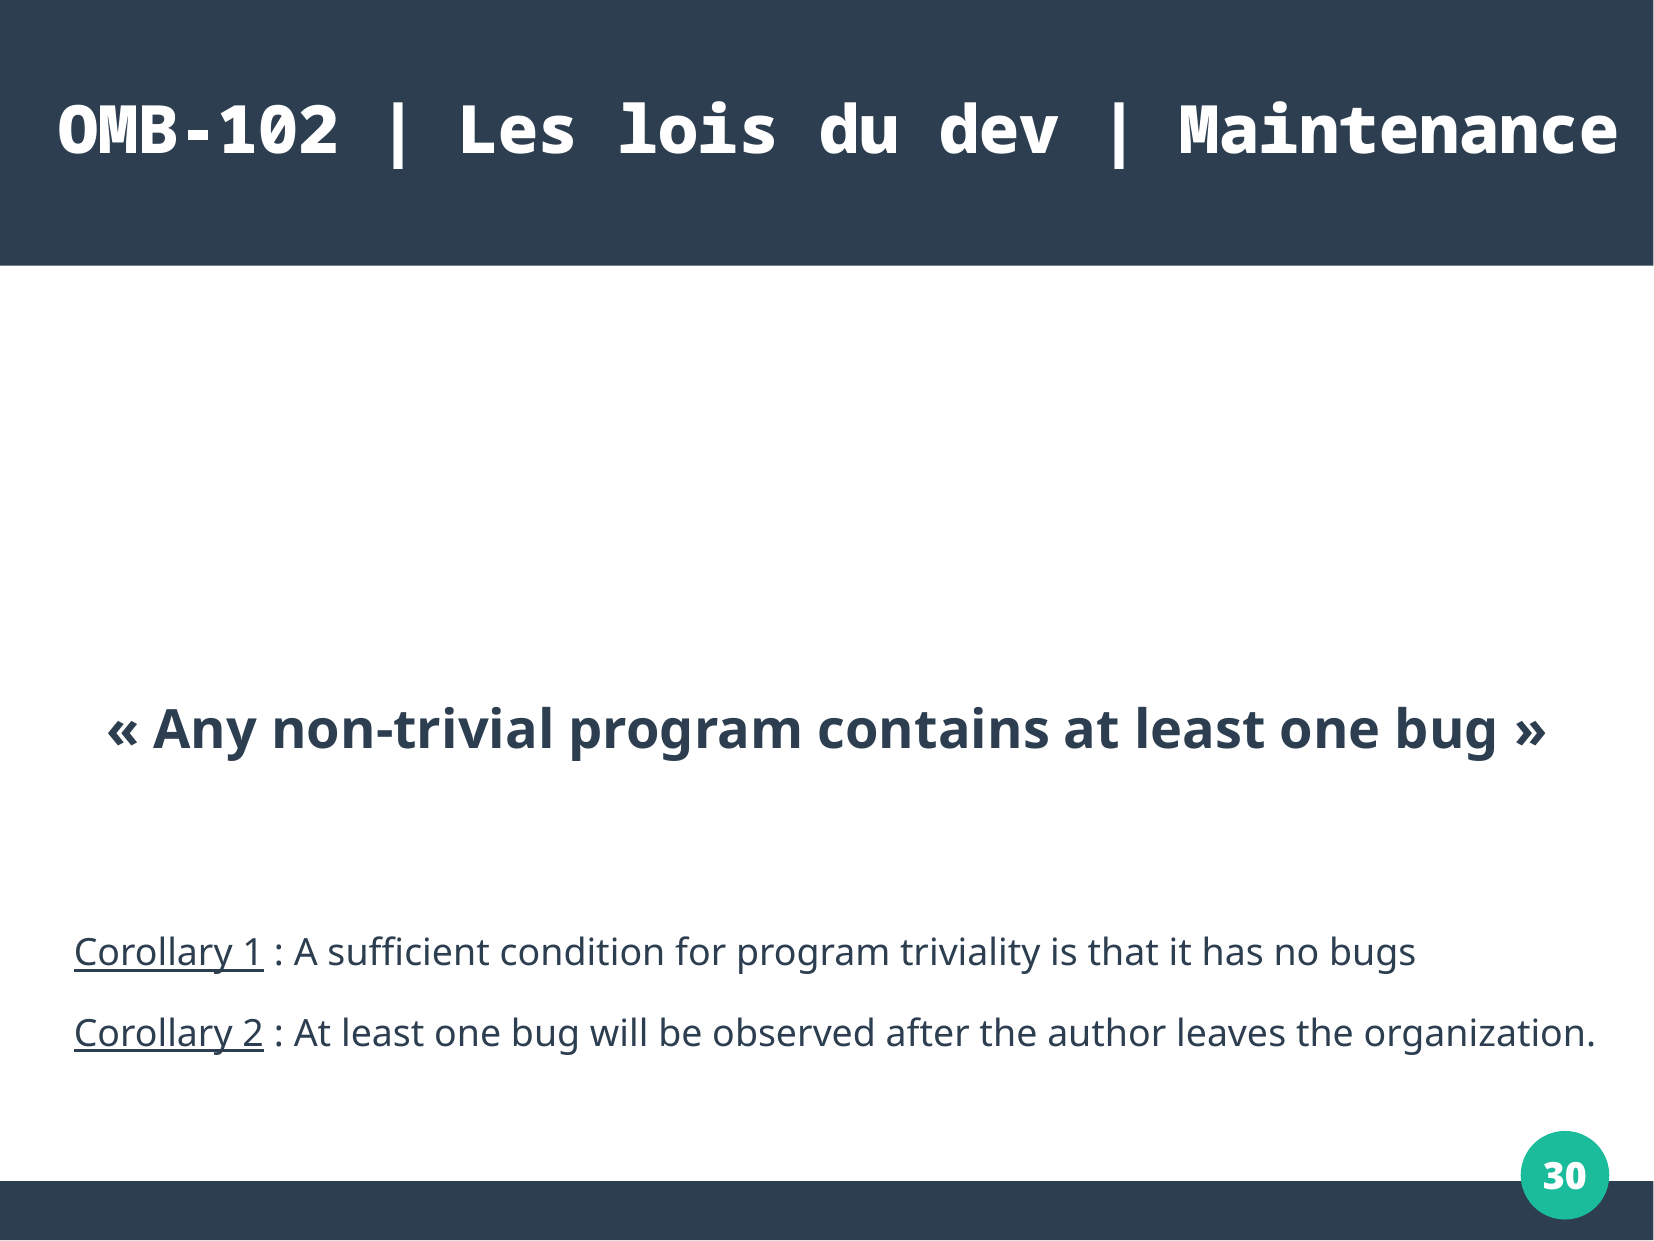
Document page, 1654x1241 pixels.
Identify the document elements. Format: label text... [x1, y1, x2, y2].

text_box Corollary 1 : A sufficient condition for program triviality is that it has no bugs Corollary 2 : At least one bug will be observed after the author leaves the organization. [0, 918, 1654, 1211]
list « Any non-trivial program contains at least one bug » [0, 270, 1654, 918]
title OMB-102 | Les lois du dev | Maintenance [59, 49, 1636, 207]
